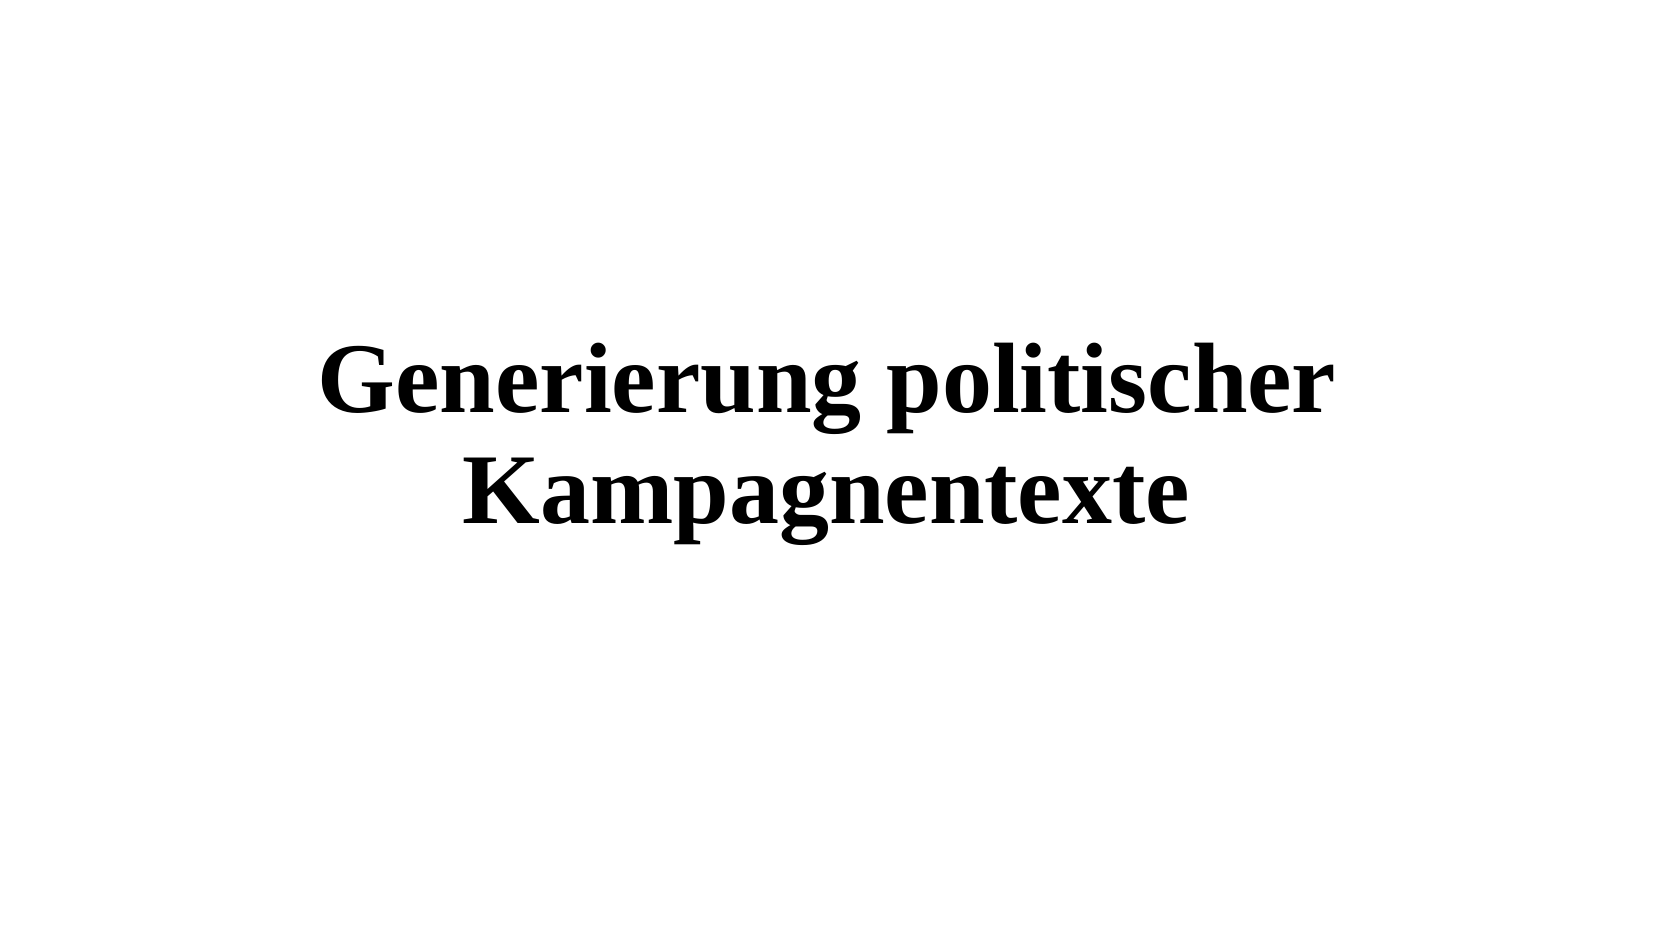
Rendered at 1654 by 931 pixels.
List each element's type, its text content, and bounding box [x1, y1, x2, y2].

list Generierung politischer Kampagnentexte [82, 323, 1571, 638]
